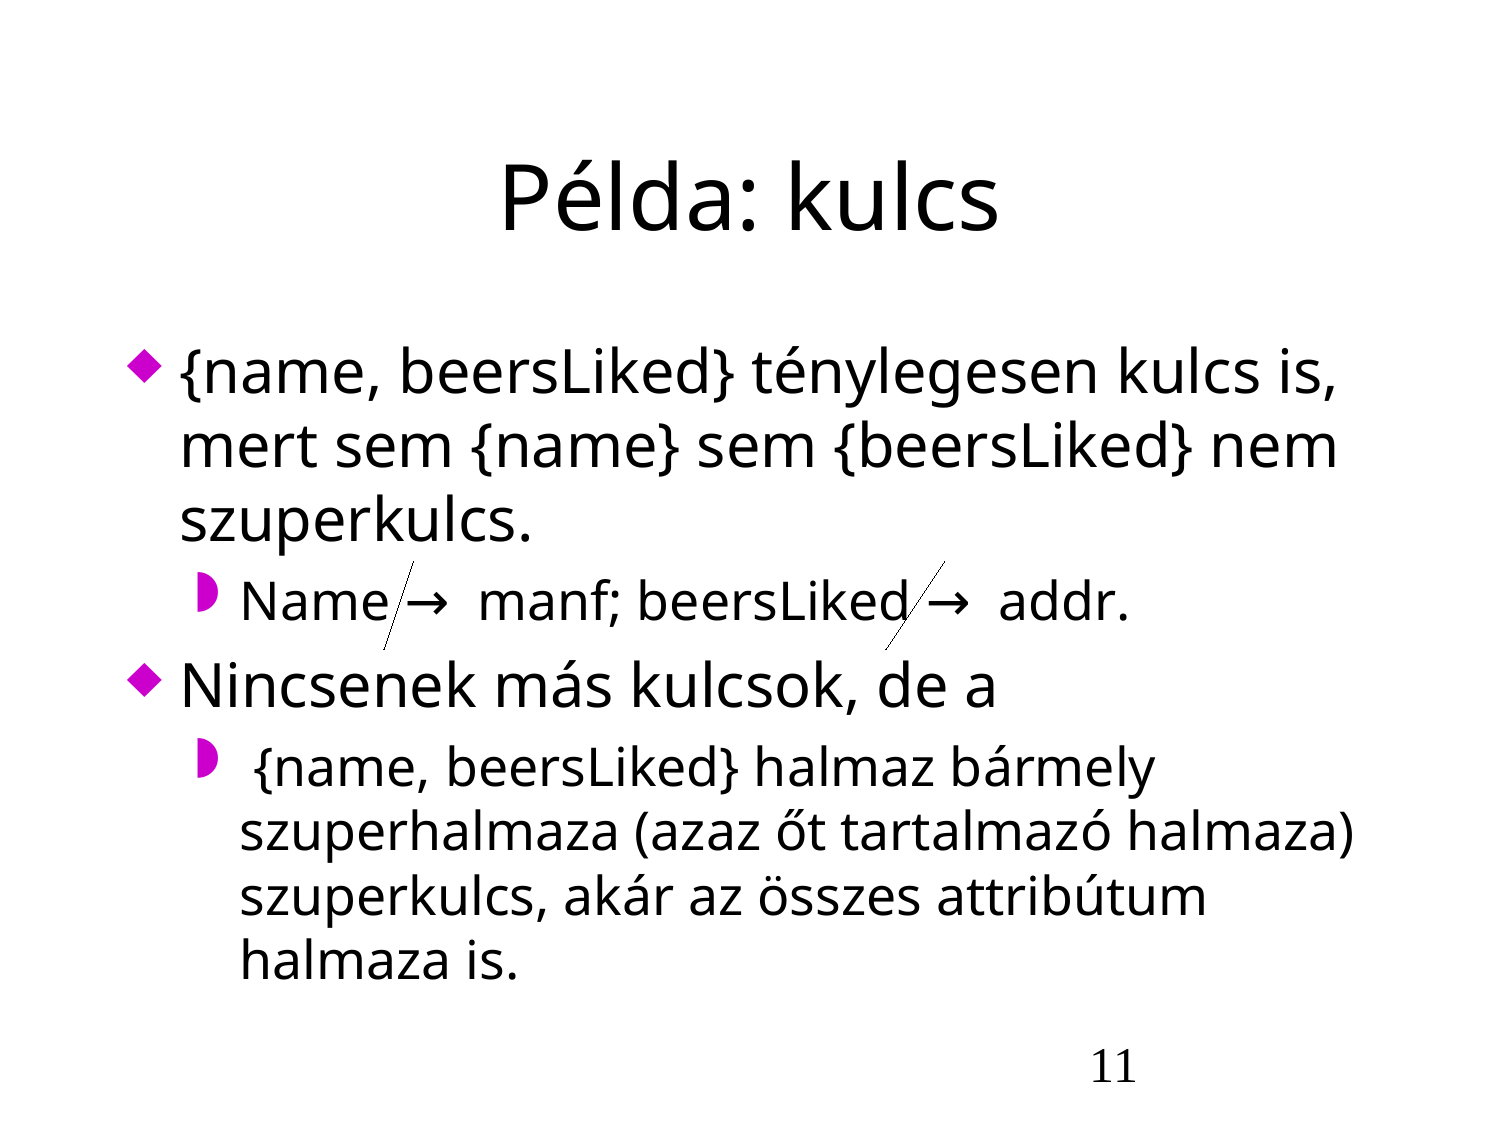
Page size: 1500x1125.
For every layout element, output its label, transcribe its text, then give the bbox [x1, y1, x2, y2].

list {name, beersLiked} ténylegesen kulcs is, mert sem {name} sem {beersLiked} nem szuperkulcs. Name → manf; beersLiked → addr. Nincsenek más kulcsok, de a {name, beersLiked} halmaz bármely szuperhalmaza (azaz őt tartalmazó halmaza) szuperkulcs, akár az összes attribútum halmaza is. [112, 324, 1388, 1000]
title Példa: kulcs [112, 99, 1388, 288]
